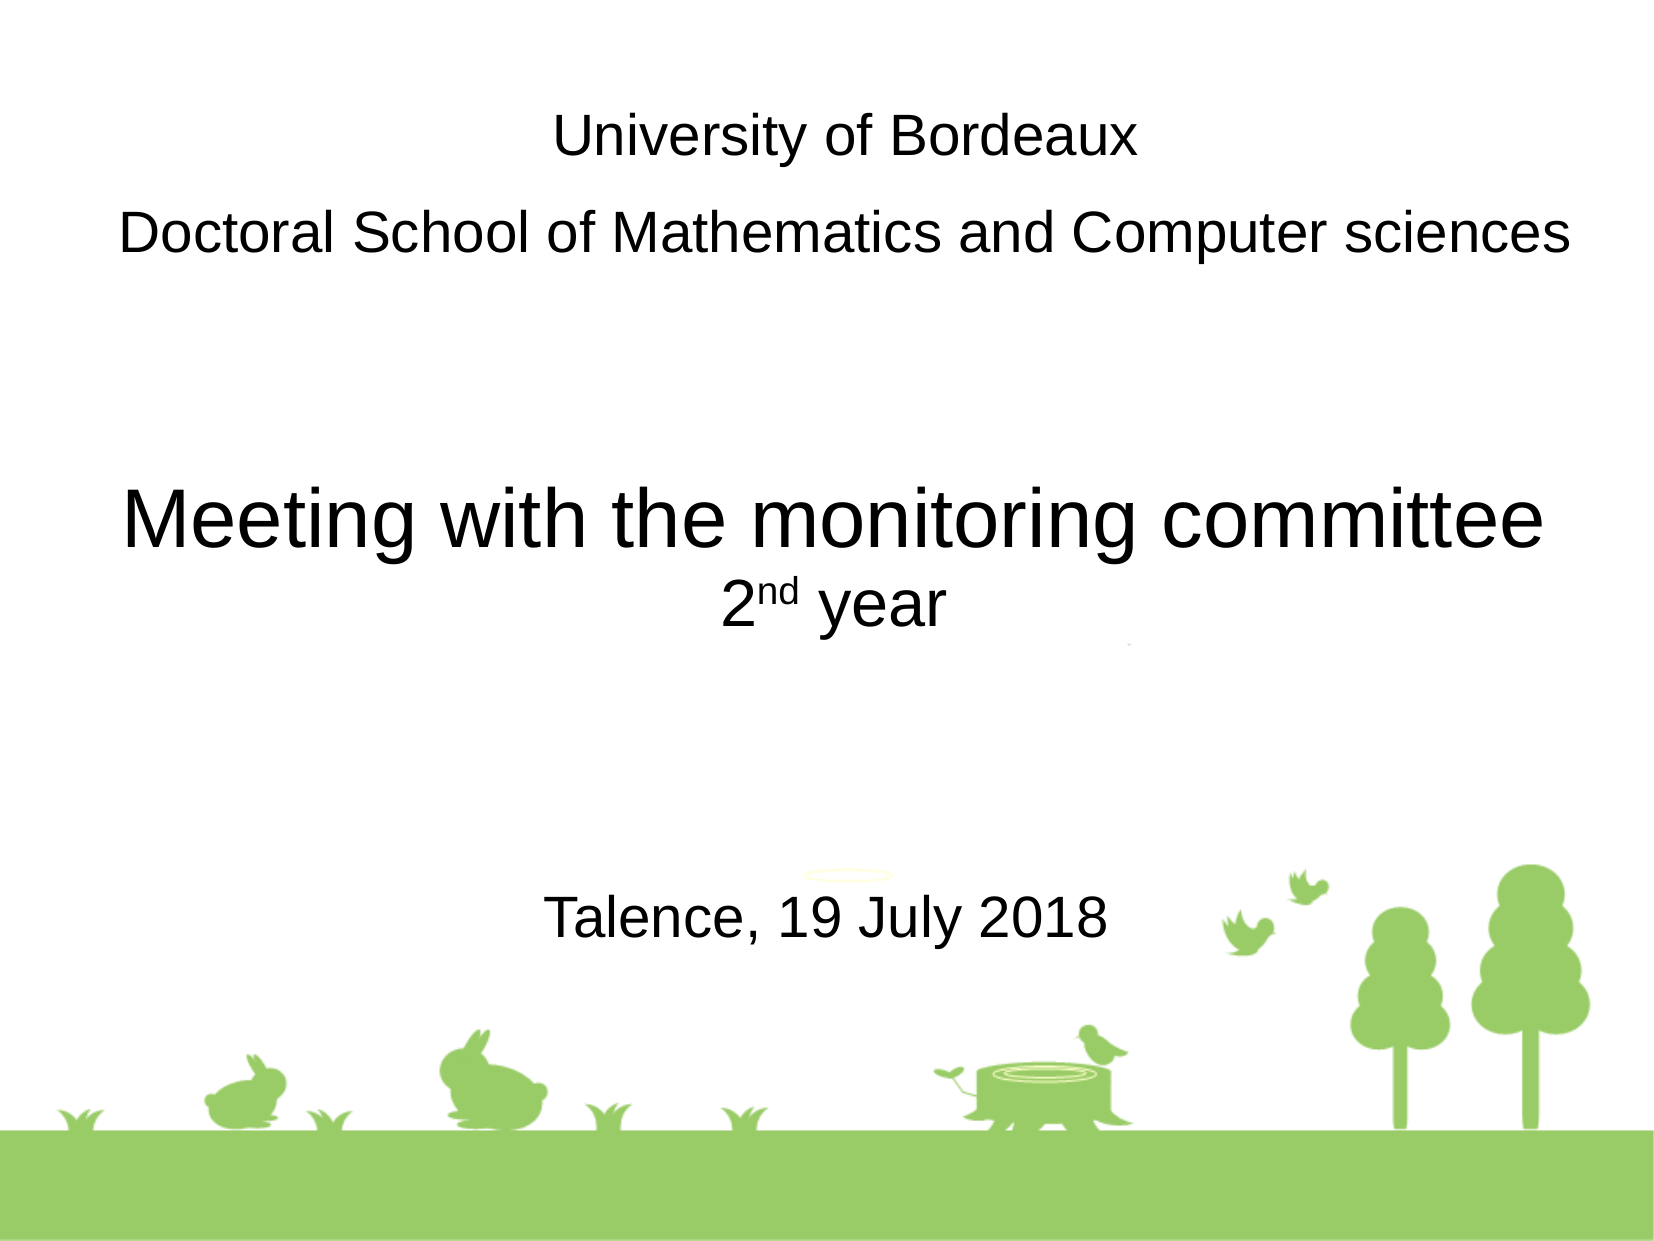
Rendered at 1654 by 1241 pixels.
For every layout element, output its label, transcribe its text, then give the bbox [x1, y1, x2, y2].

subtitle Talence, 19 July 2018 [82, 825, 1571, 1010]
text_box University of Bordeaux Doctoral School of Mathematics and Computer sciences [101, 75, 1591, 260]
picture [0, 0, 1654, 1241]
title Meeting with the monitoring committee 2nd year [90, 452, 1579, 661]
